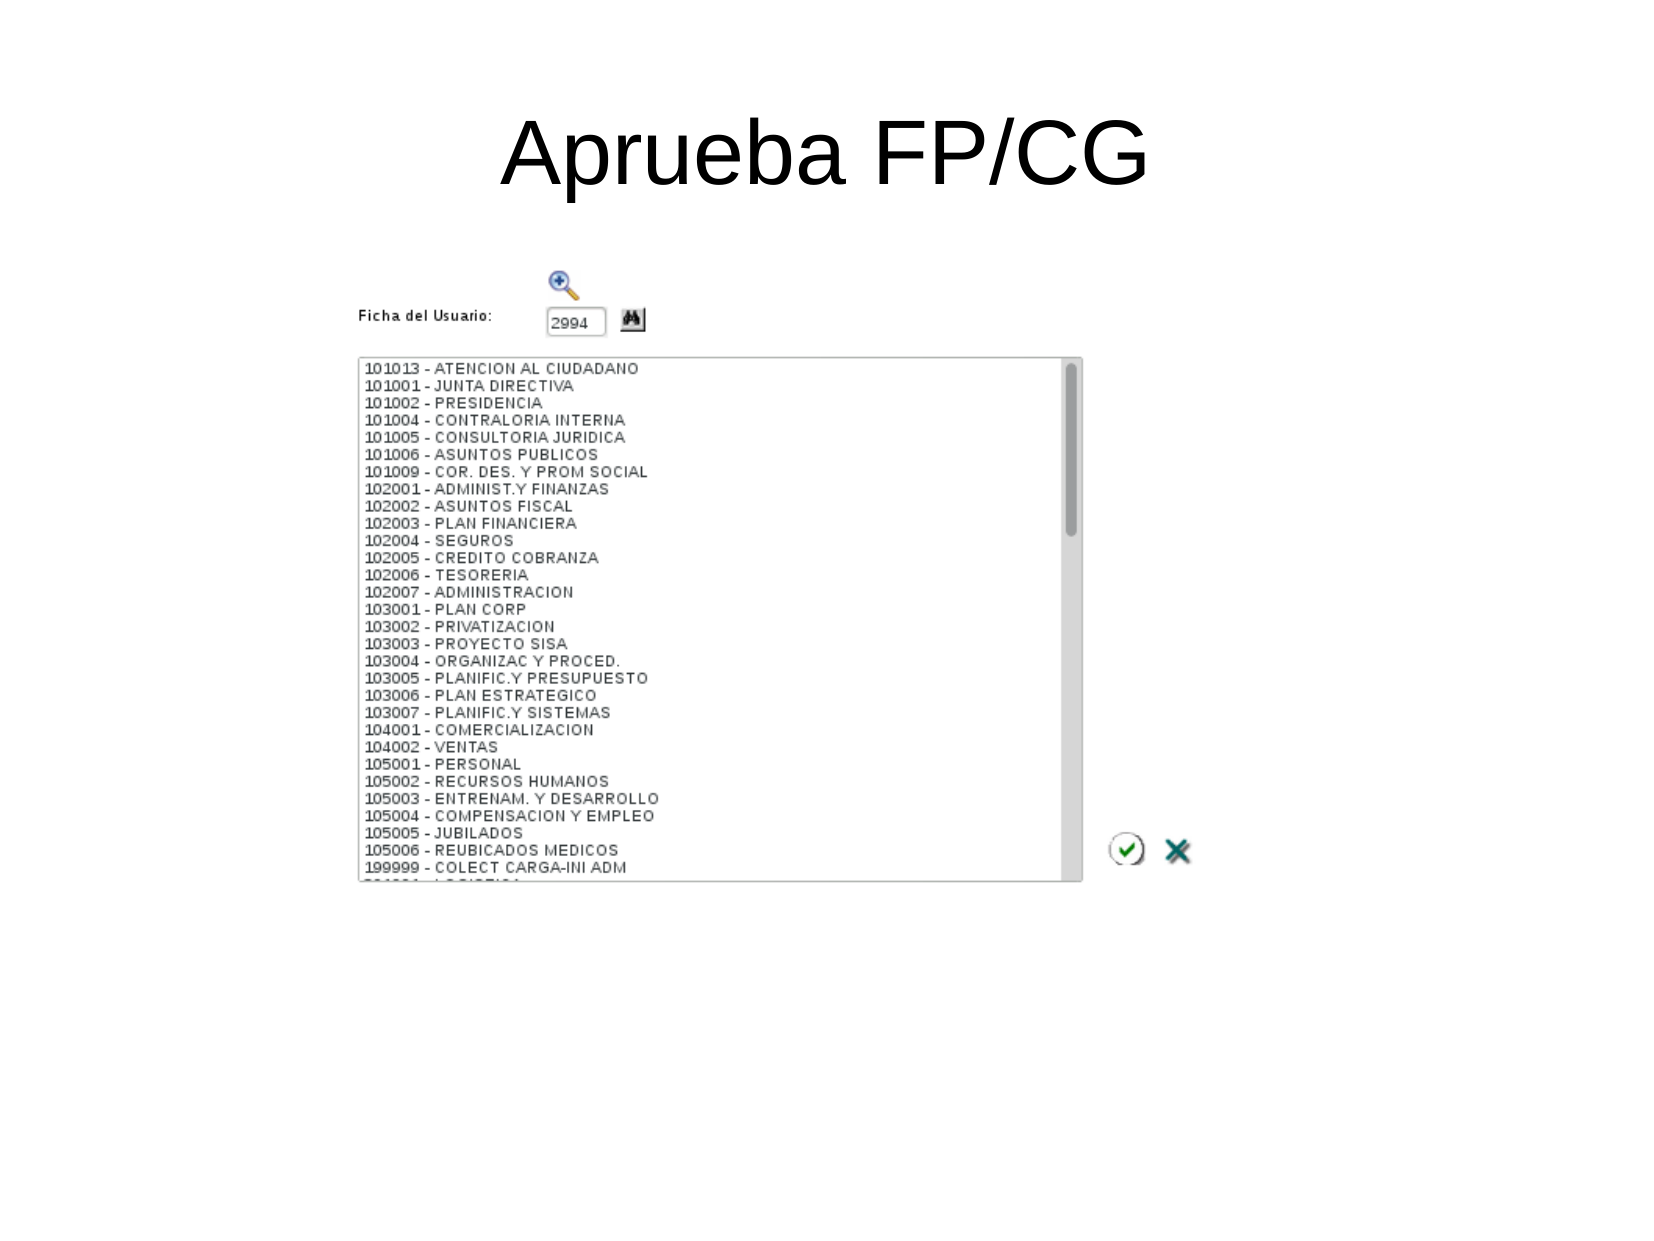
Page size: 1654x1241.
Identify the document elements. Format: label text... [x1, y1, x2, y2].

picture [355, 221, 1299, 1103]
title Aprueba FP/CG [82, 49, 1571, 257]
